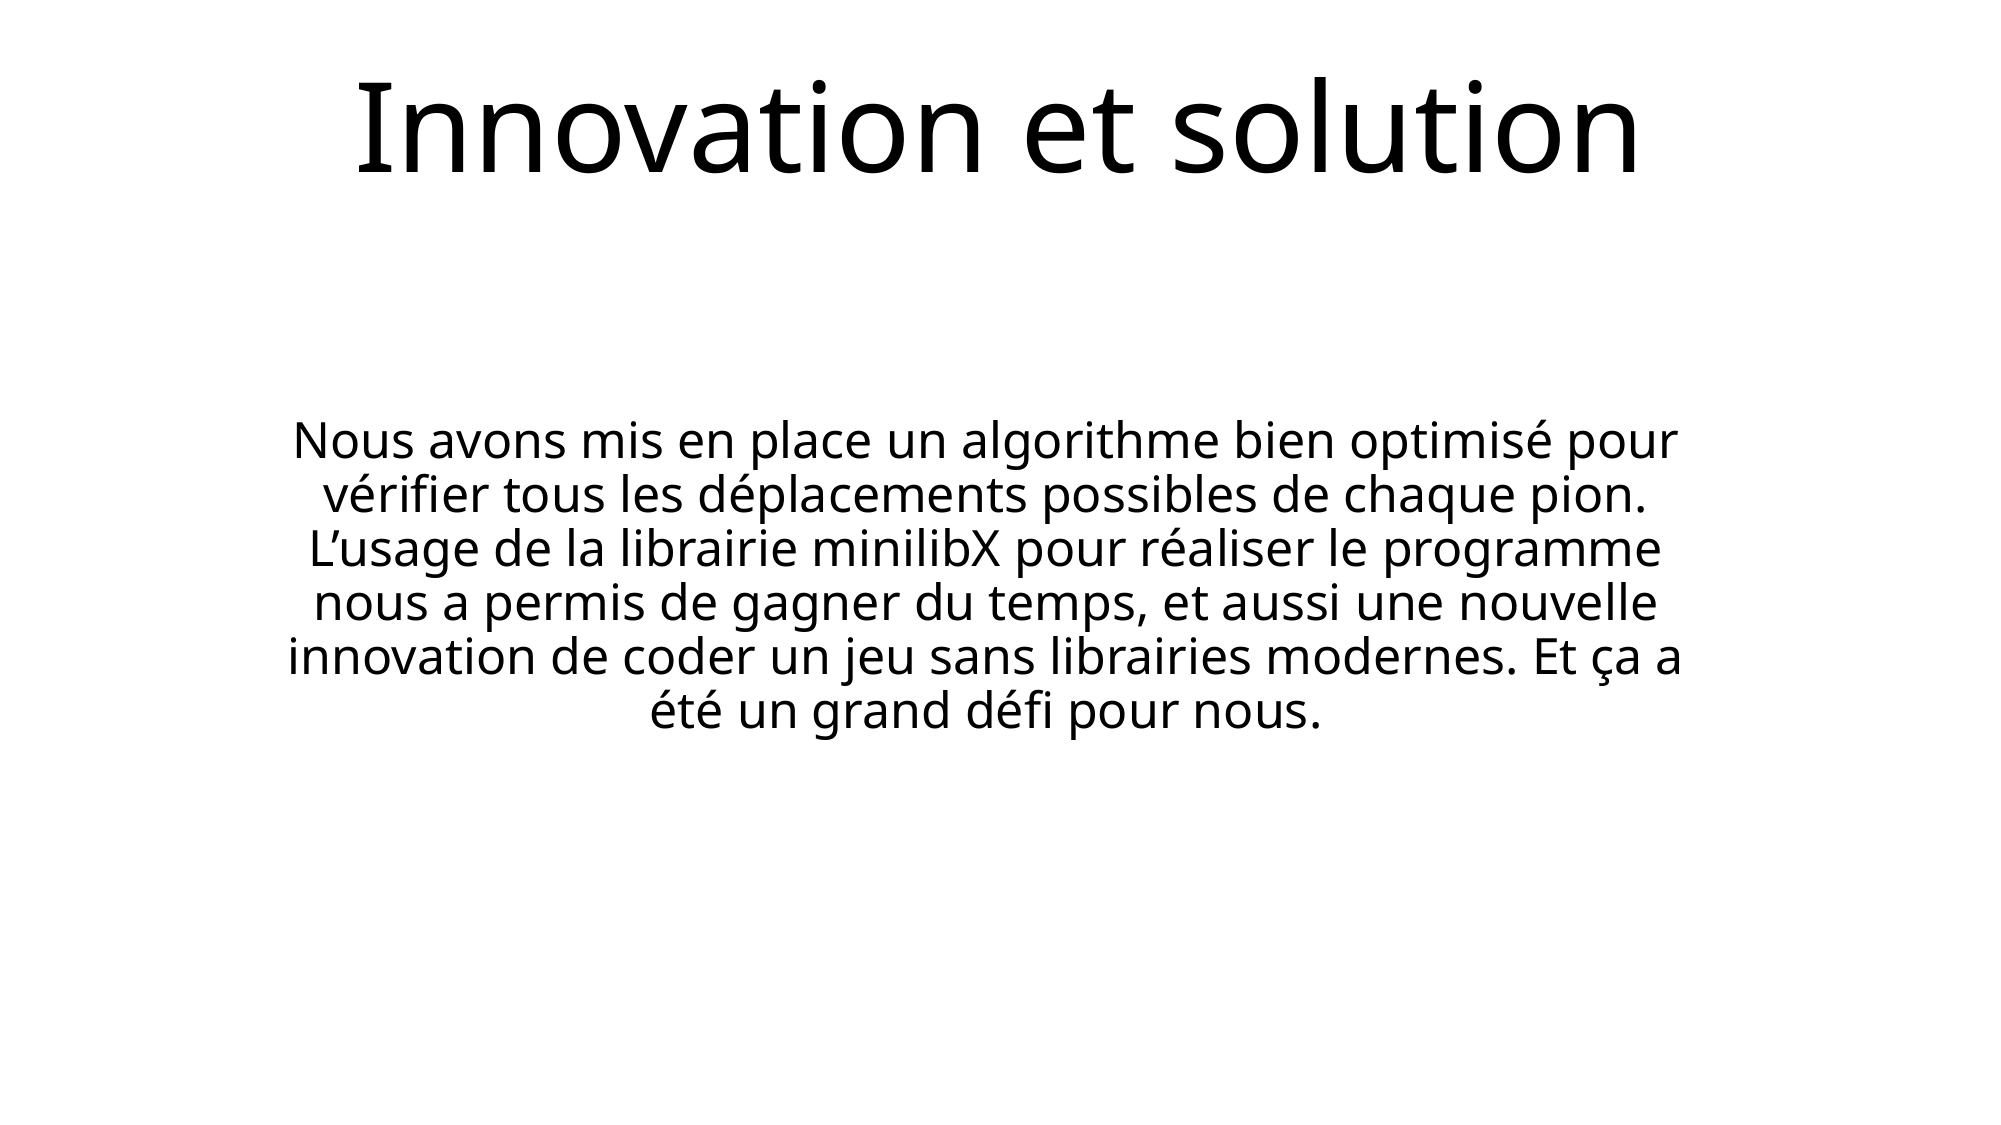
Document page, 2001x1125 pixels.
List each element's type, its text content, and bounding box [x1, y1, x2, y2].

subtitle Nous avons mis en place un algorithme bien optimisé pour vérifier tous les déplacements possibles de chaque pion. L’usage de la librairie minilibX pour réaliser le programme nous a permis de gagner du temps, et aussi une nouvelle innovation de coder un jeu sans librairies modernes. Et ça a été un grand défi pour nous. [236, 407, 1737, 857]
title Innovation et solution [249, 0, 1750, 207]
